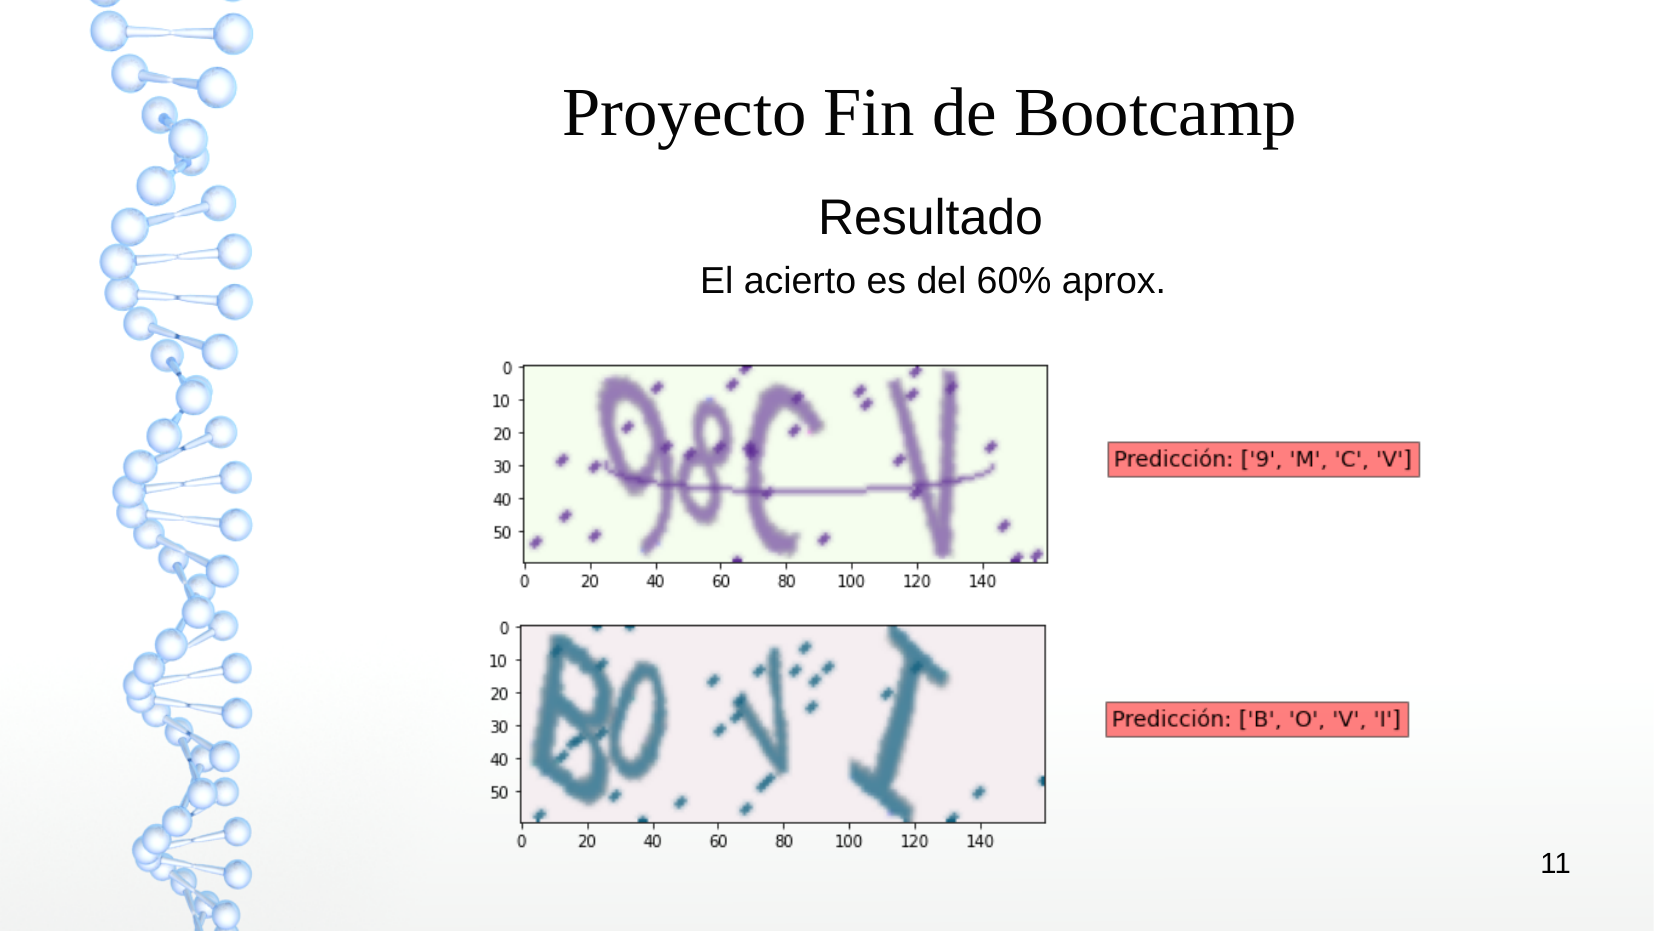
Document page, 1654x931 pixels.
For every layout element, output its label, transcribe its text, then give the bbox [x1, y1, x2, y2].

title Proyecto Fin de Bootcamp [265, 35, 1595, 188]
picture [0, 0, 1654, 931]
list Resultado [265, 188, 1596, 256]
list El acierto es del 60% aprox. [372, 259, 1423, 320]
